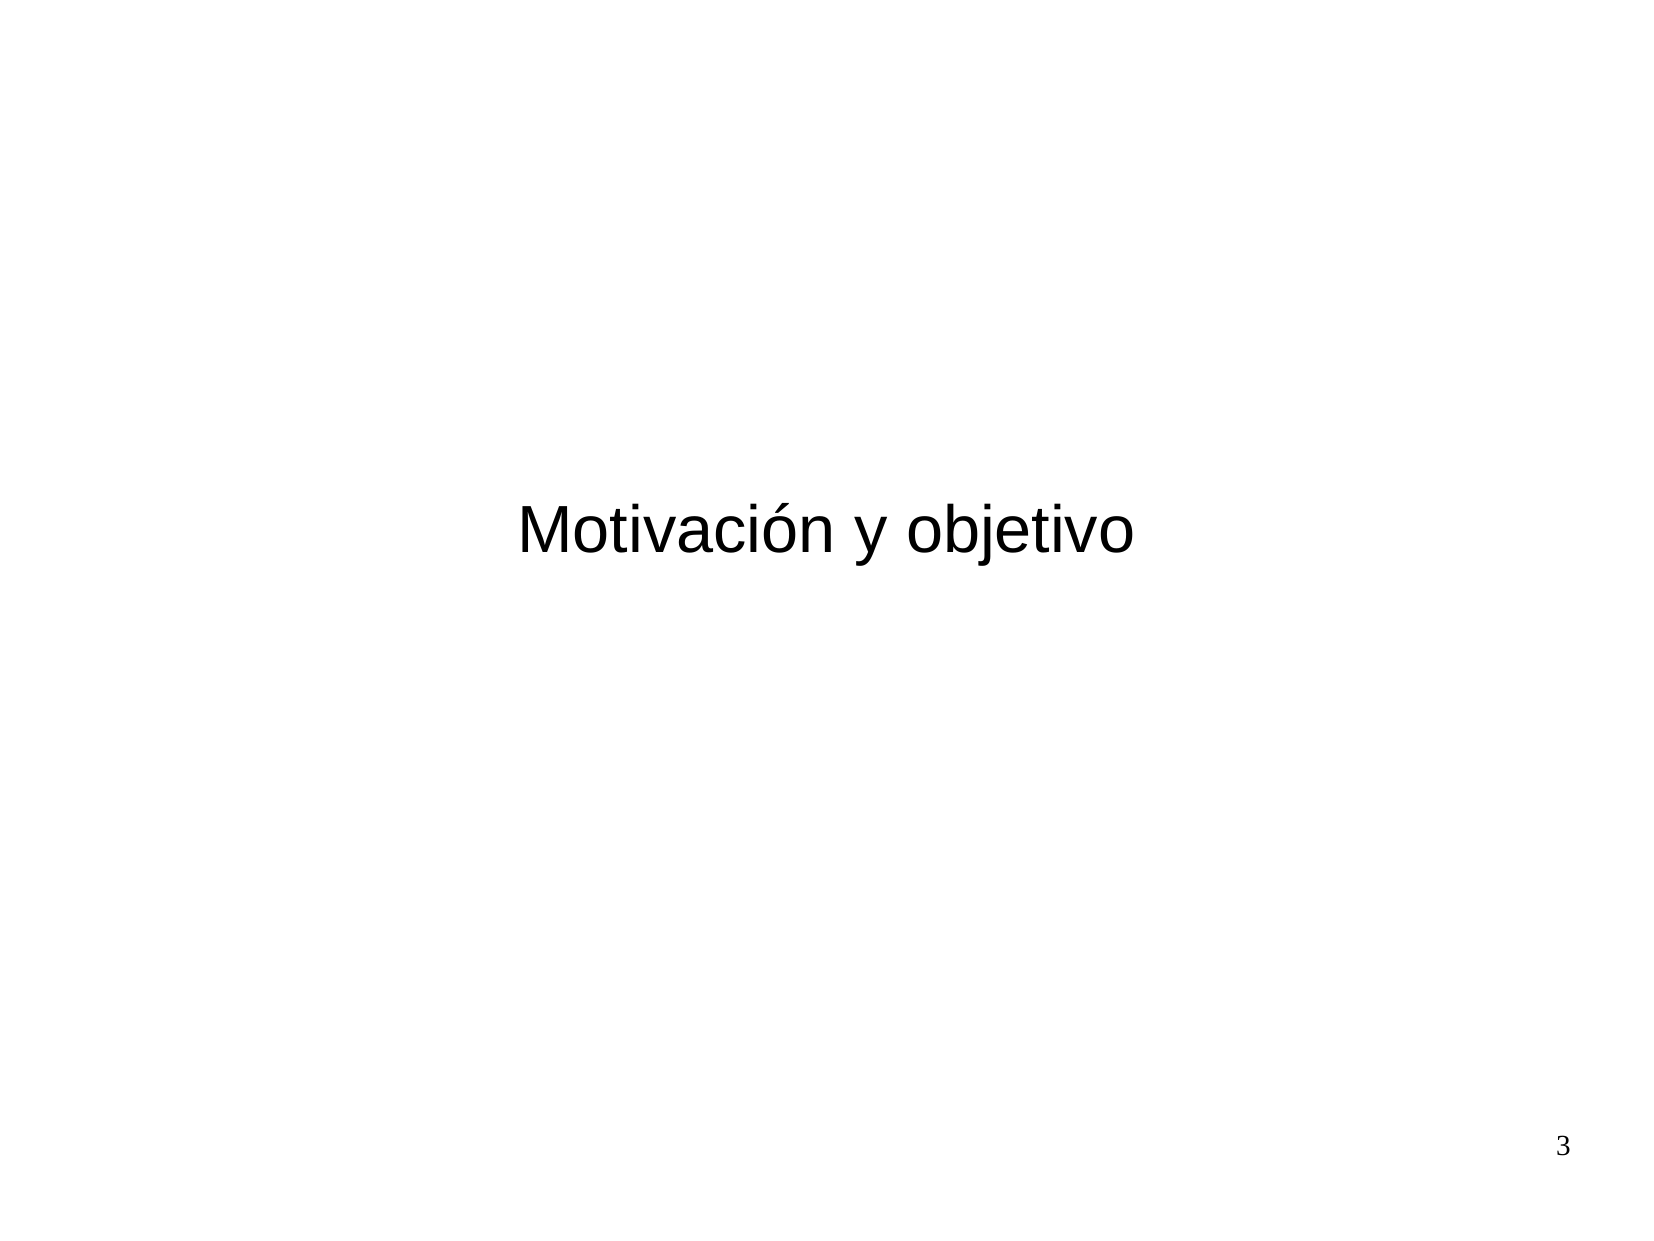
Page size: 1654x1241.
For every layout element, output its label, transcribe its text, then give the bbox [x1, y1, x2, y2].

subtitle Motivación y objetivo [82, 49, 1571, 1010]
